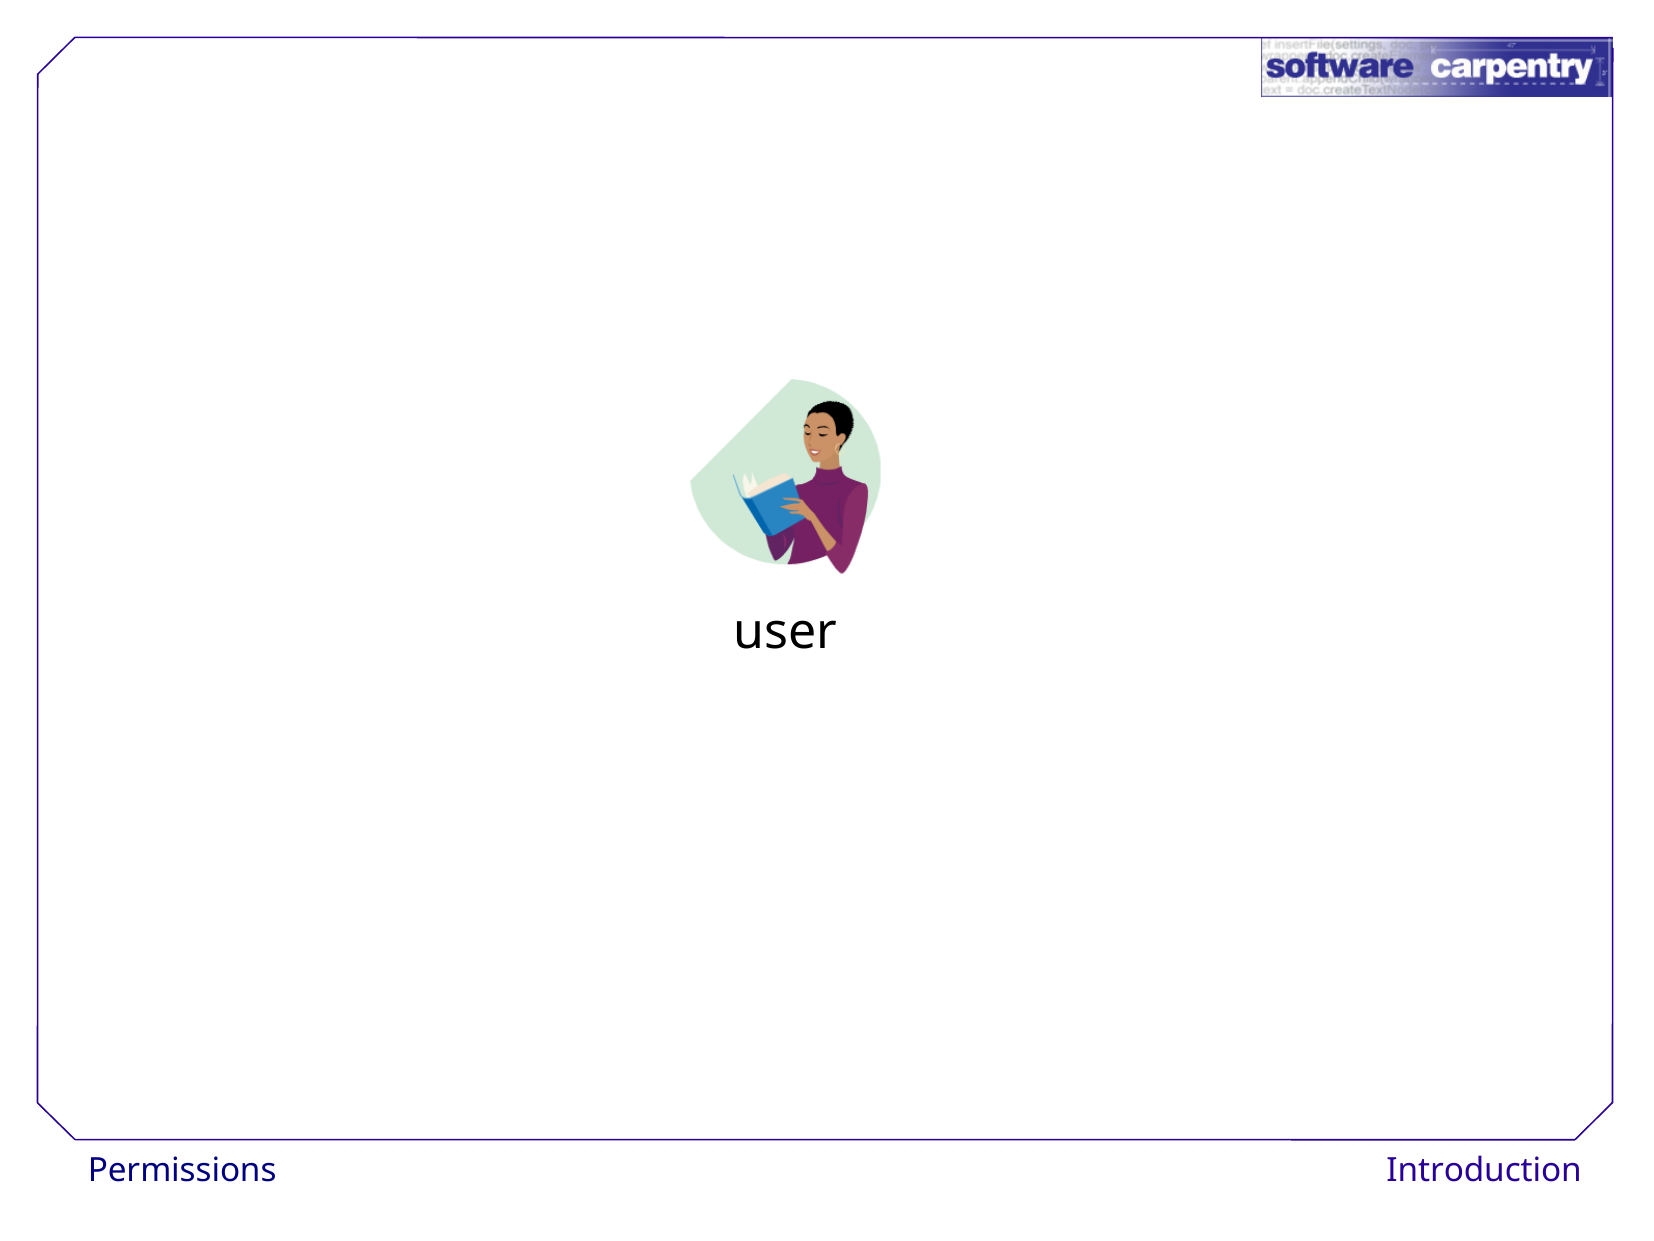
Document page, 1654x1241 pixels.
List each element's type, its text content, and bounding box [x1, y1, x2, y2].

table_header [917, 596, 1179, 683]
picture [675, 378, 893, 583]
picture [1261, 39, 1613, 97]
table_header [1179, 596, 1441, 683]
table_header [392, 596, 654, 683]
table_header user [654, 596, 917, 683]
